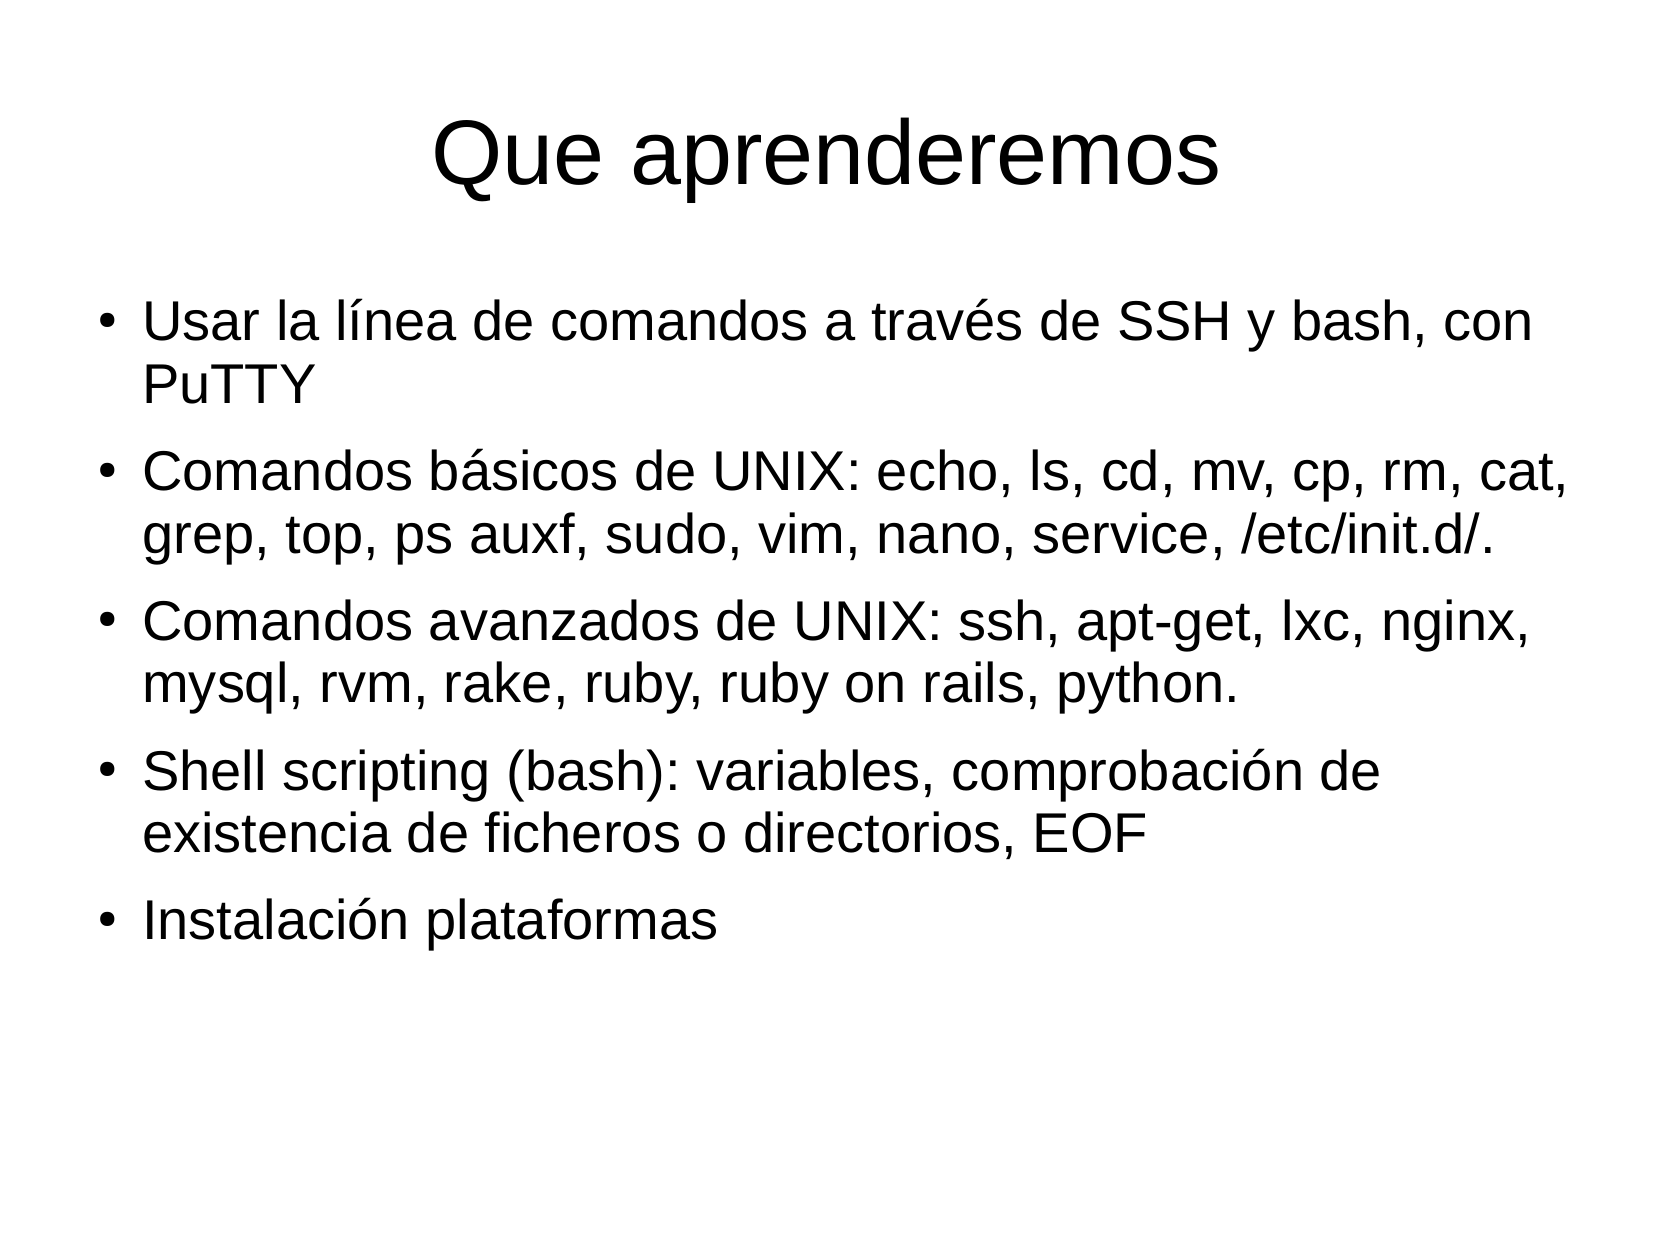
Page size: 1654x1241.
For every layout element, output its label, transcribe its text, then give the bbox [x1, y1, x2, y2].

list Usar la línea de comandos a través de SSH y bash, con PuTTY Comandos básicos de UNIX: echo, ls, cd, mv, cp, rm, cat, grep, top, ps auxf, sudo, vim, nano, service, /etc/init.d/. Comandos avanzados de UNIX: ssh, apt-get, lxc, nginx, mysql, rvm, rake, ruby, ruby on rails, python. Shell scripting (bash): variables, comprobación de existencia de ficheros o directorios, EOF Instalación plataformas [82, 290, 1571, 1010]
title Que aprenderemos [82, 49, 1571, 257]
